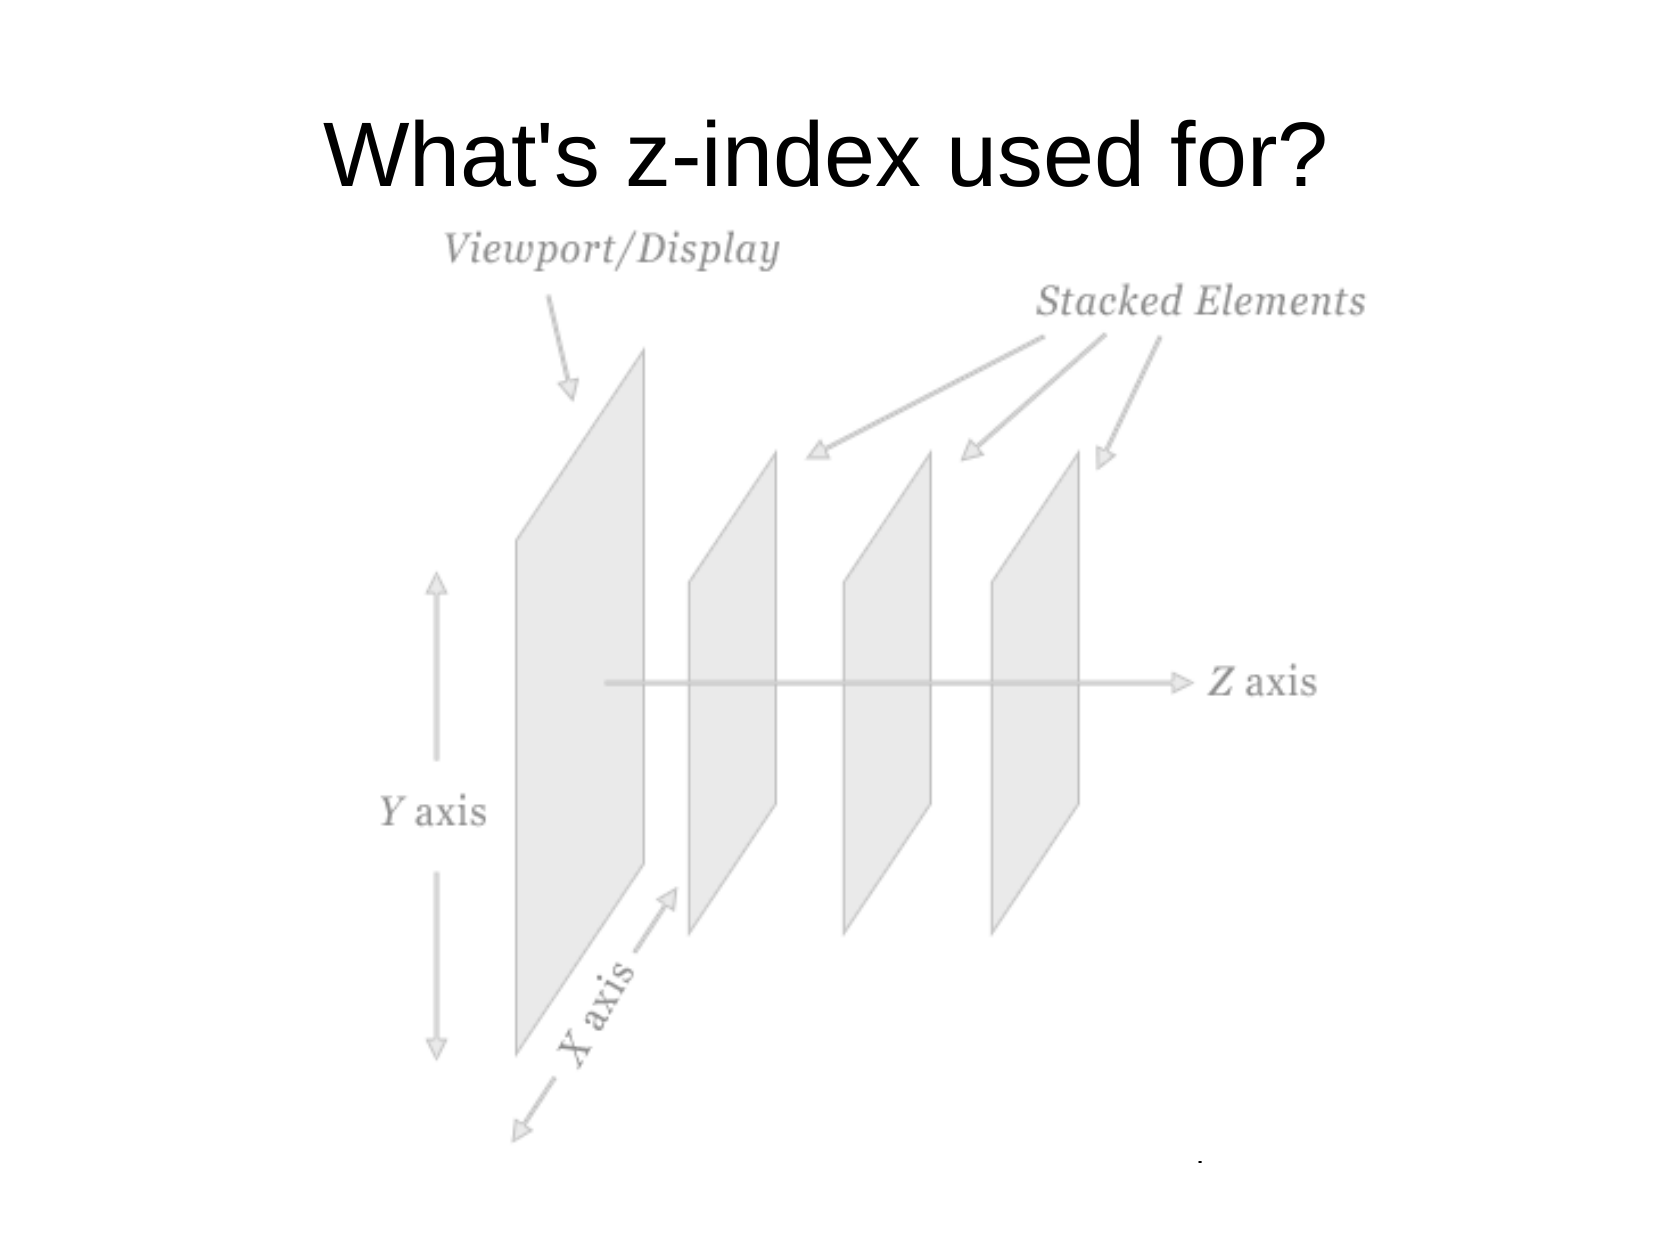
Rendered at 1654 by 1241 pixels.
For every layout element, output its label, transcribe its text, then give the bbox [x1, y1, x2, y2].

title What's z-index used for? [82, 49, 1571, 257]
picture [345, 224, 1390, 1161]
